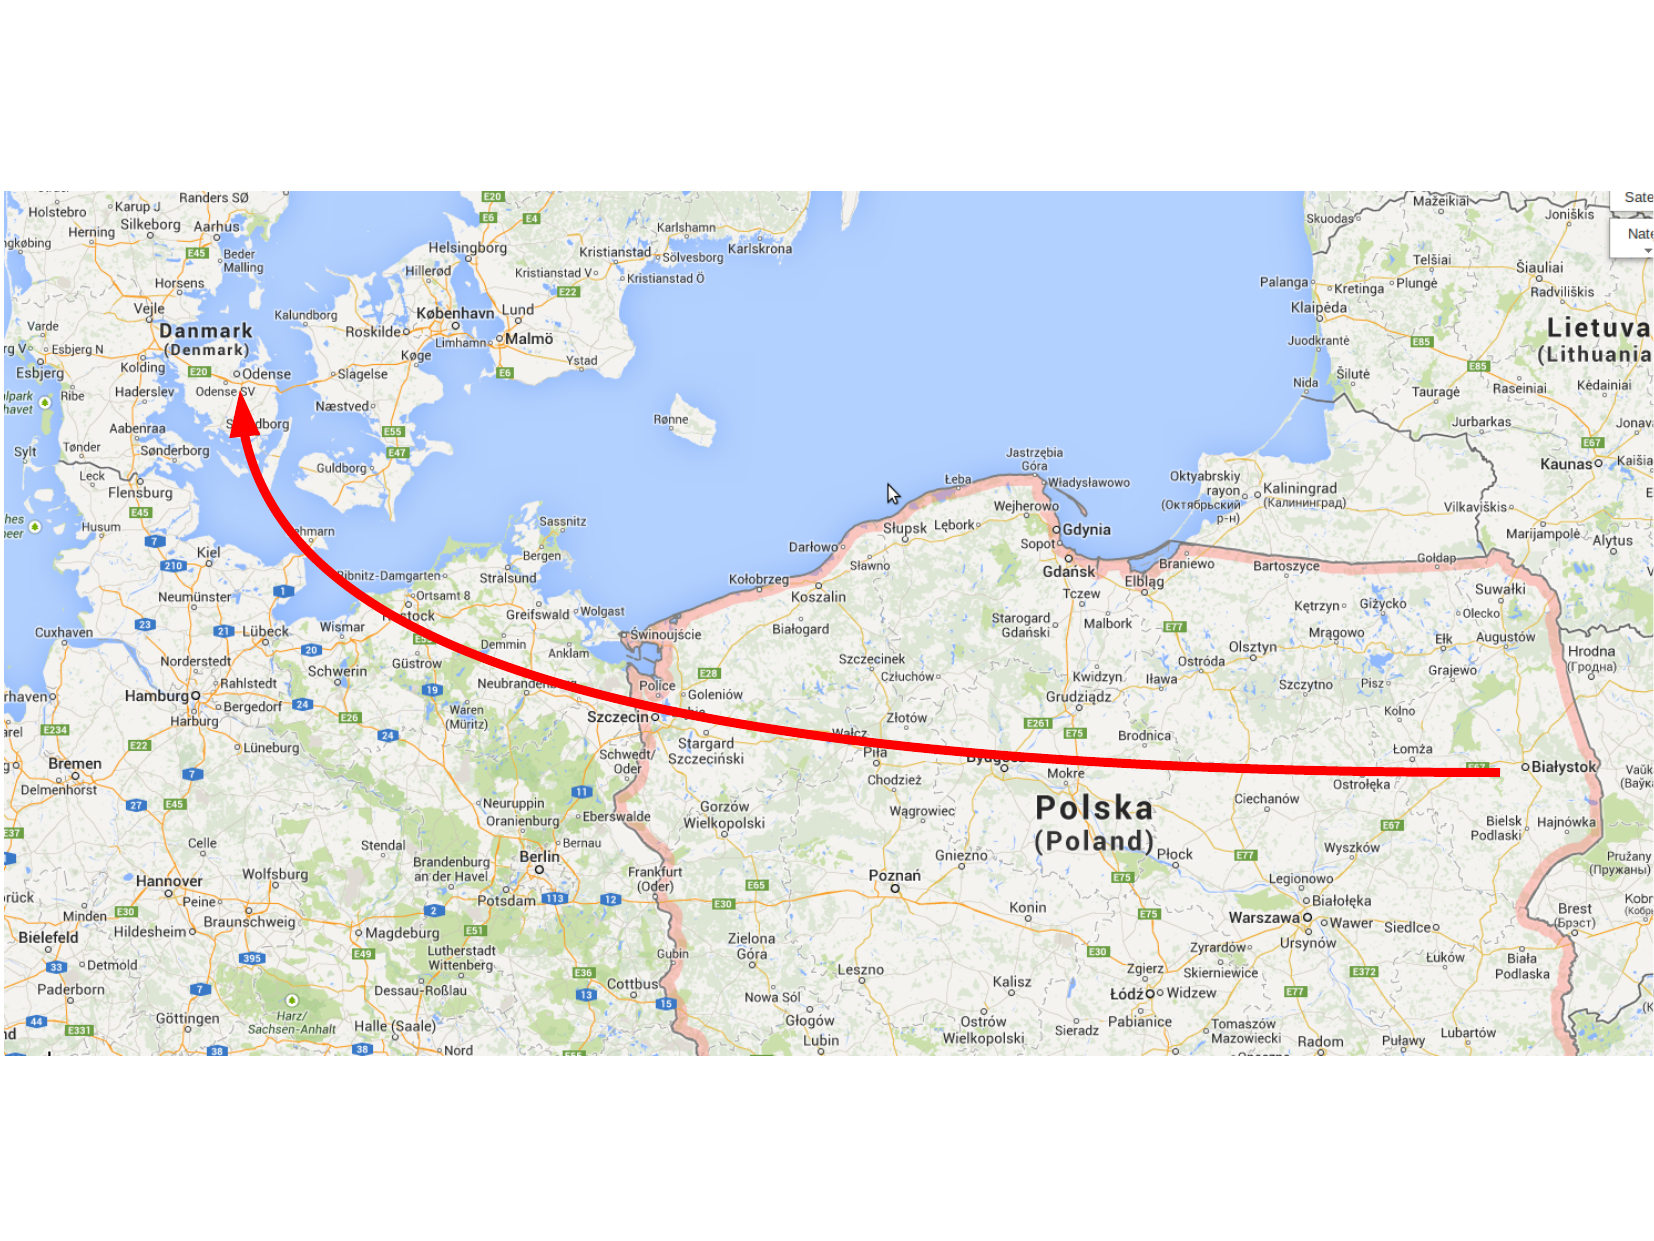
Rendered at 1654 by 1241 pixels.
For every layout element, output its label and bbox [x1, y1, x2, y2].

picture [4, 191, 1654, 1056]
